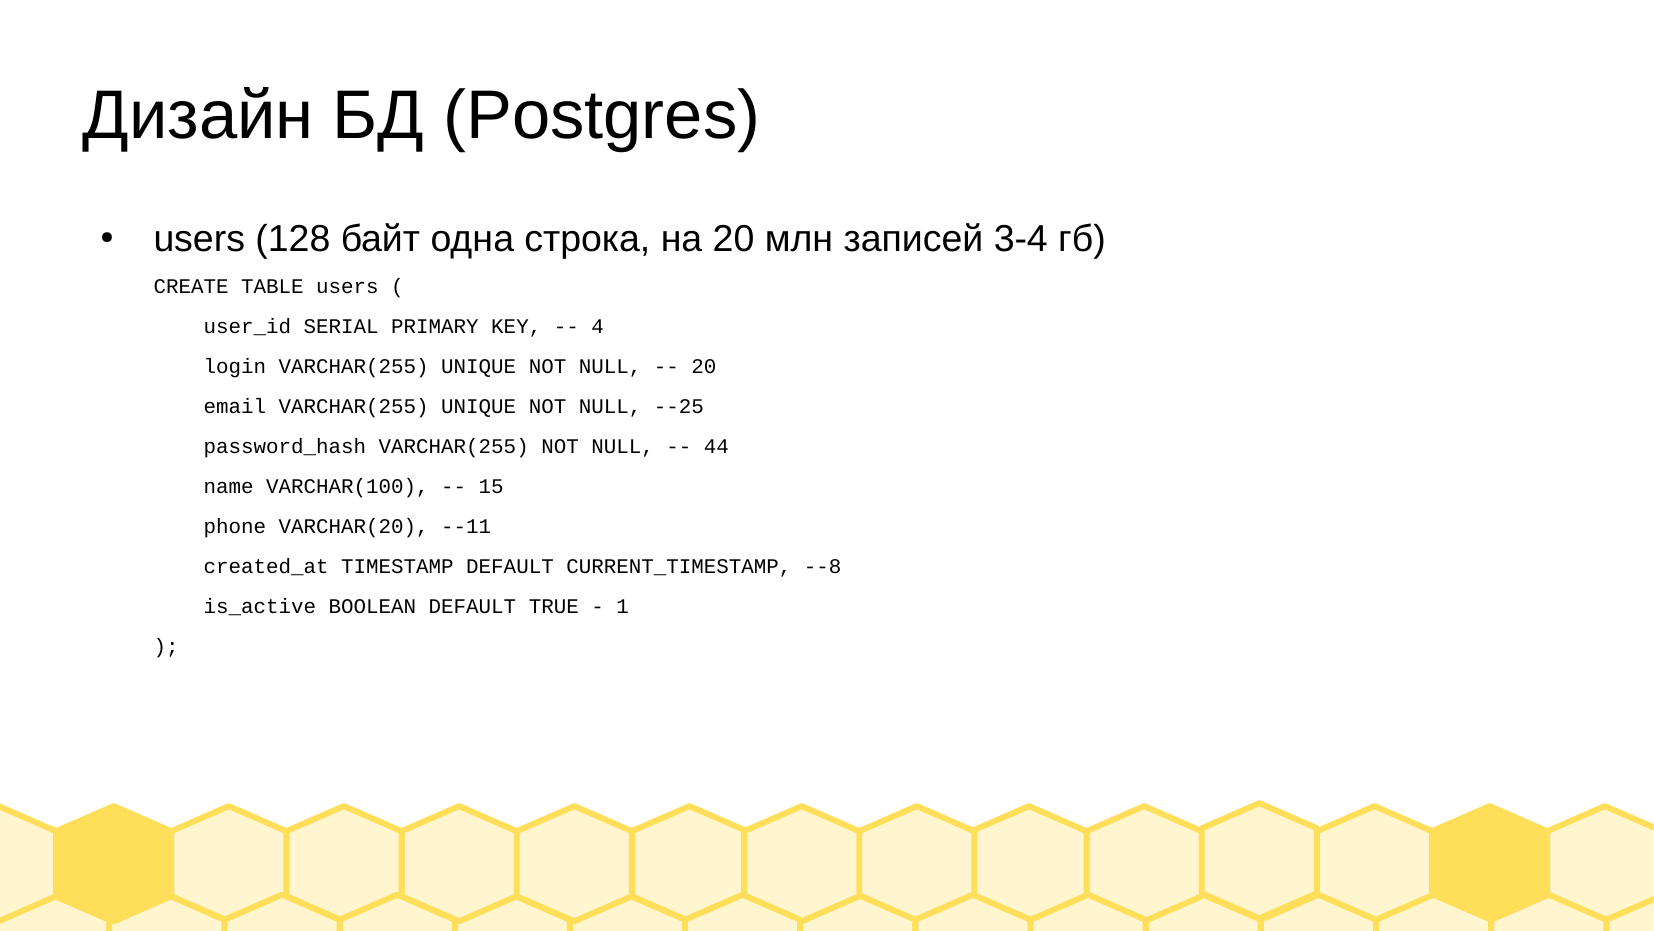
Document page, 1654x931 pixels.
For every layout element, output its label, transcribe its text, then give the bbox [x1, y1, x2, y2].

title Дизайн БД (Postgres) [82, 37, 1571, 193]
list users (128 байт одна строка, на 20 млн записей 3-4 гб) CREATE TABLE users ( user_id SERIAL PRIMARY KEY, -- 4 login VARCHAR(255) UNIQUE NOT NULL, -- 20 email VARCHAR(255) UNIQUE NOT NULL, --25 password_hash VARCHAR(255) NOT NULL, -- 44 name VARCHAR(100), -- 15 phone VARCHAR(20), --11 created_at TIMESTAMP DEFAULT CURRENT_TIMESTAMP, --8 is_active BOOLEAN DEFAULT TRUE - 1 ); [82, 217, 1571, 758]
